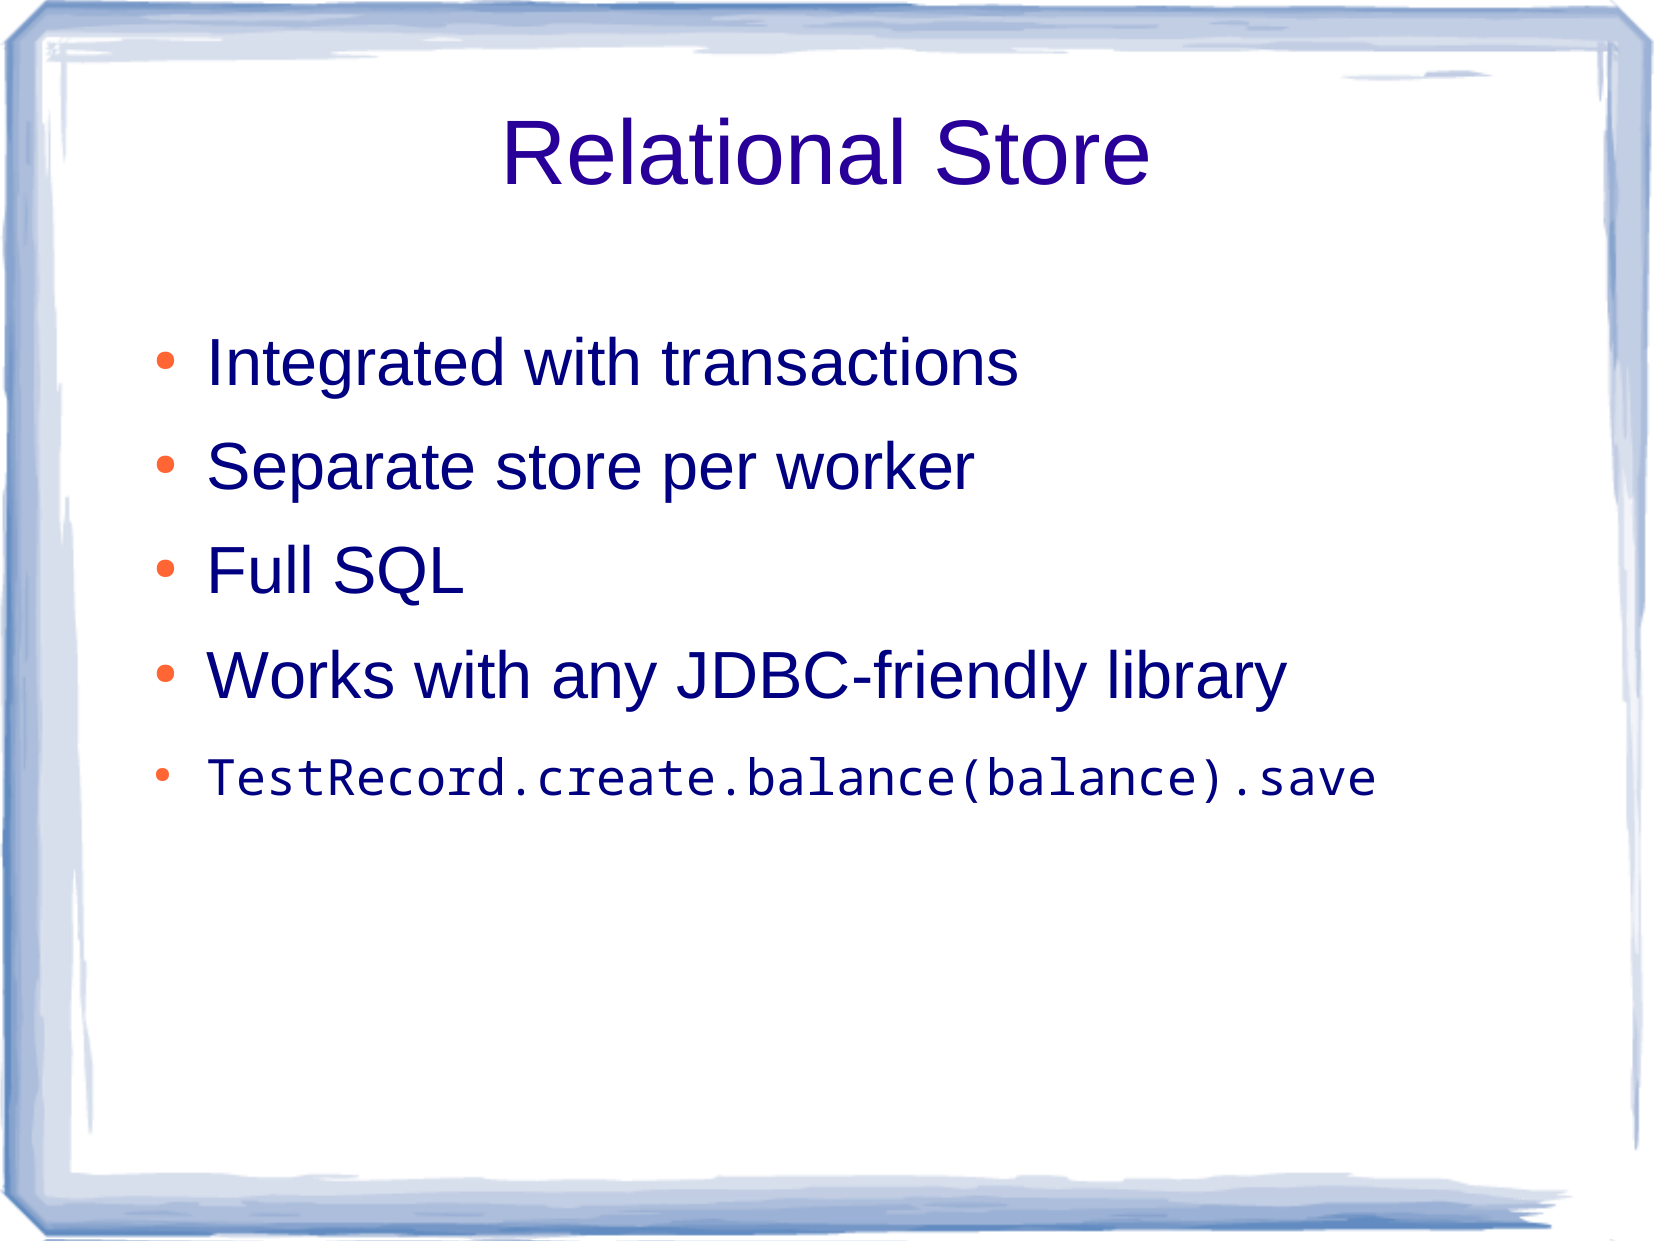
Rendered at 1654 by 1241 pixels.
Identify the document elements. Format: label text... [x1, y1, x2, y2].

picture [0, 0, 1654, 1241]
list Integrated with transactions Separate store per worker Full SQL Works with any JDBC-friendly library TestRecord.create.balance(balance).save [118, 324, 1571, 1129]
title Relational Store [82, 56, 1571, 250]
